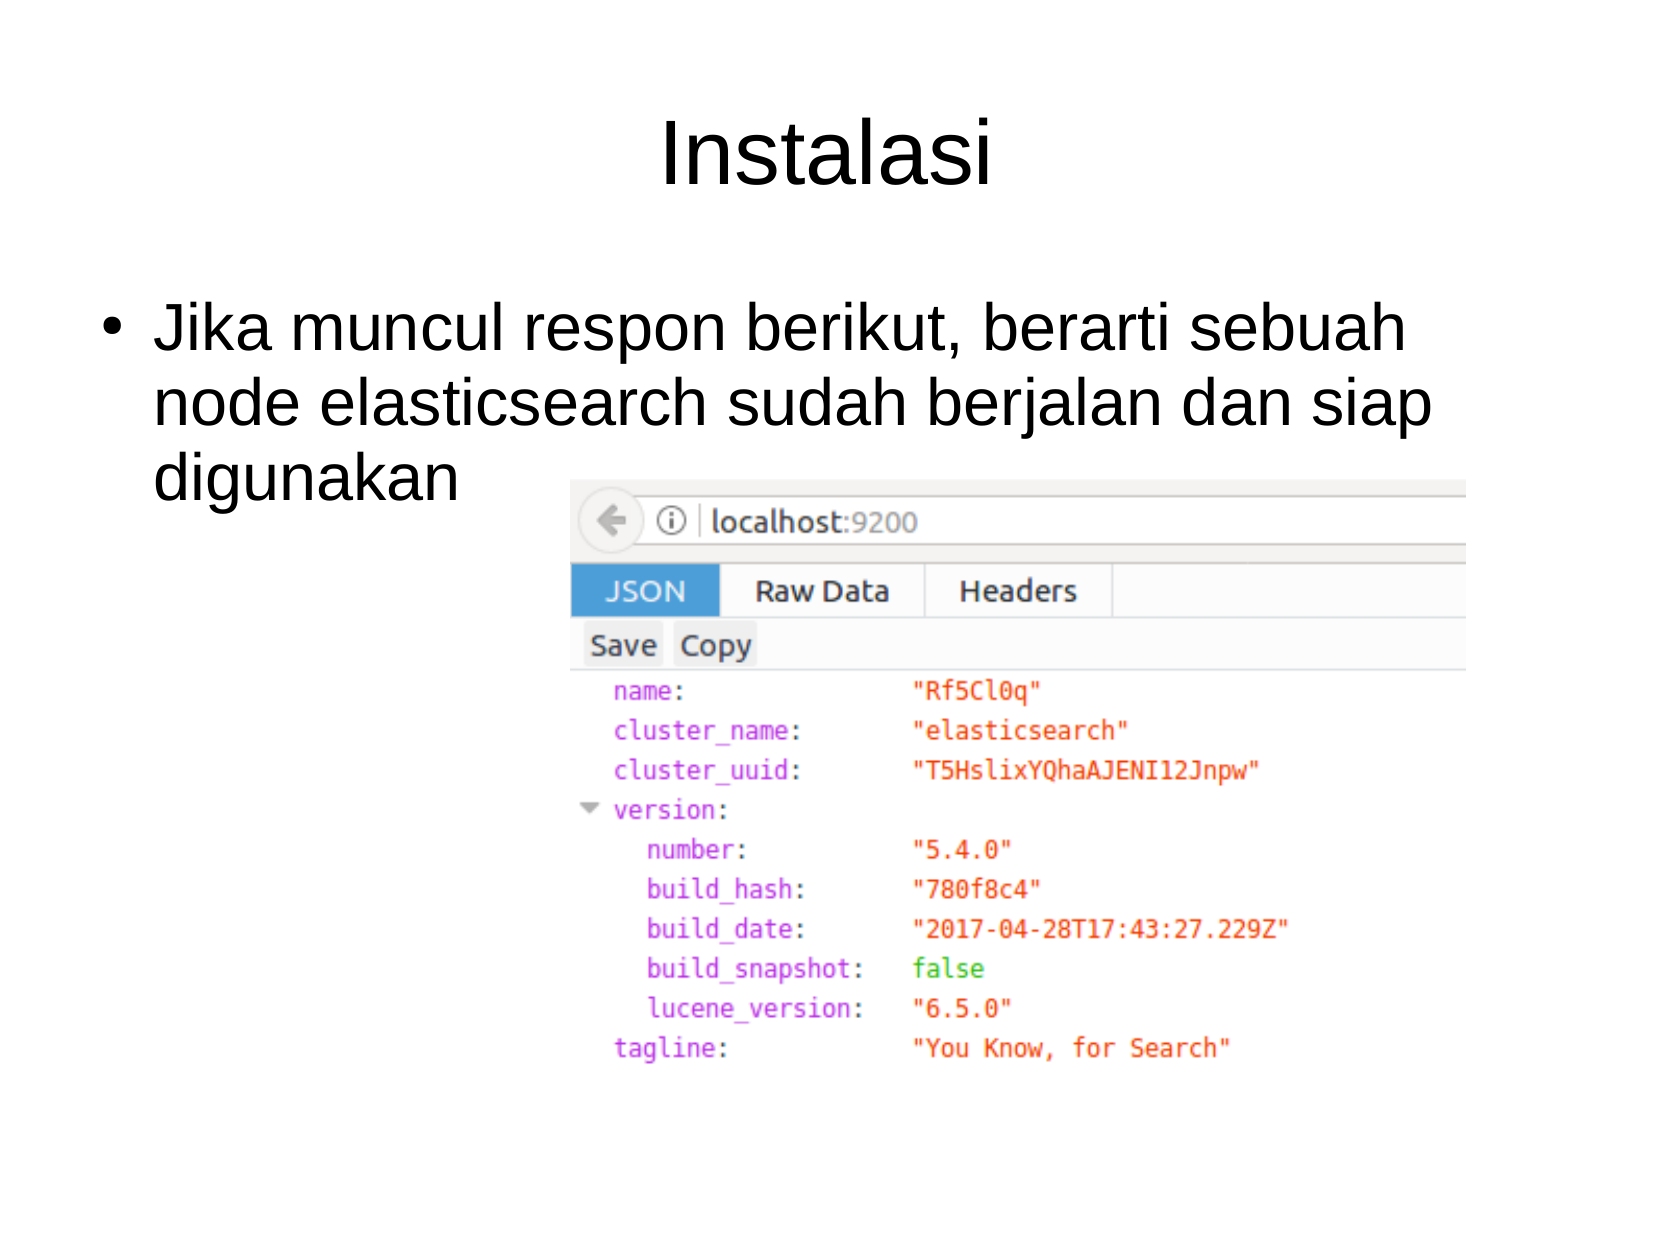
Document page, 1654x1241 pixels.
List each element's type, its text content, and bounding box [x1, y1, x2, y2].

picture [570, 479, 1466, 1137]
list Jika muncul respon berikut, berarti sebuah node elasticsearch sudah berjalan dan siap digunakan [82, 290, 1571, 1010]
title Instalasi [82, 49, 1571, 257]
